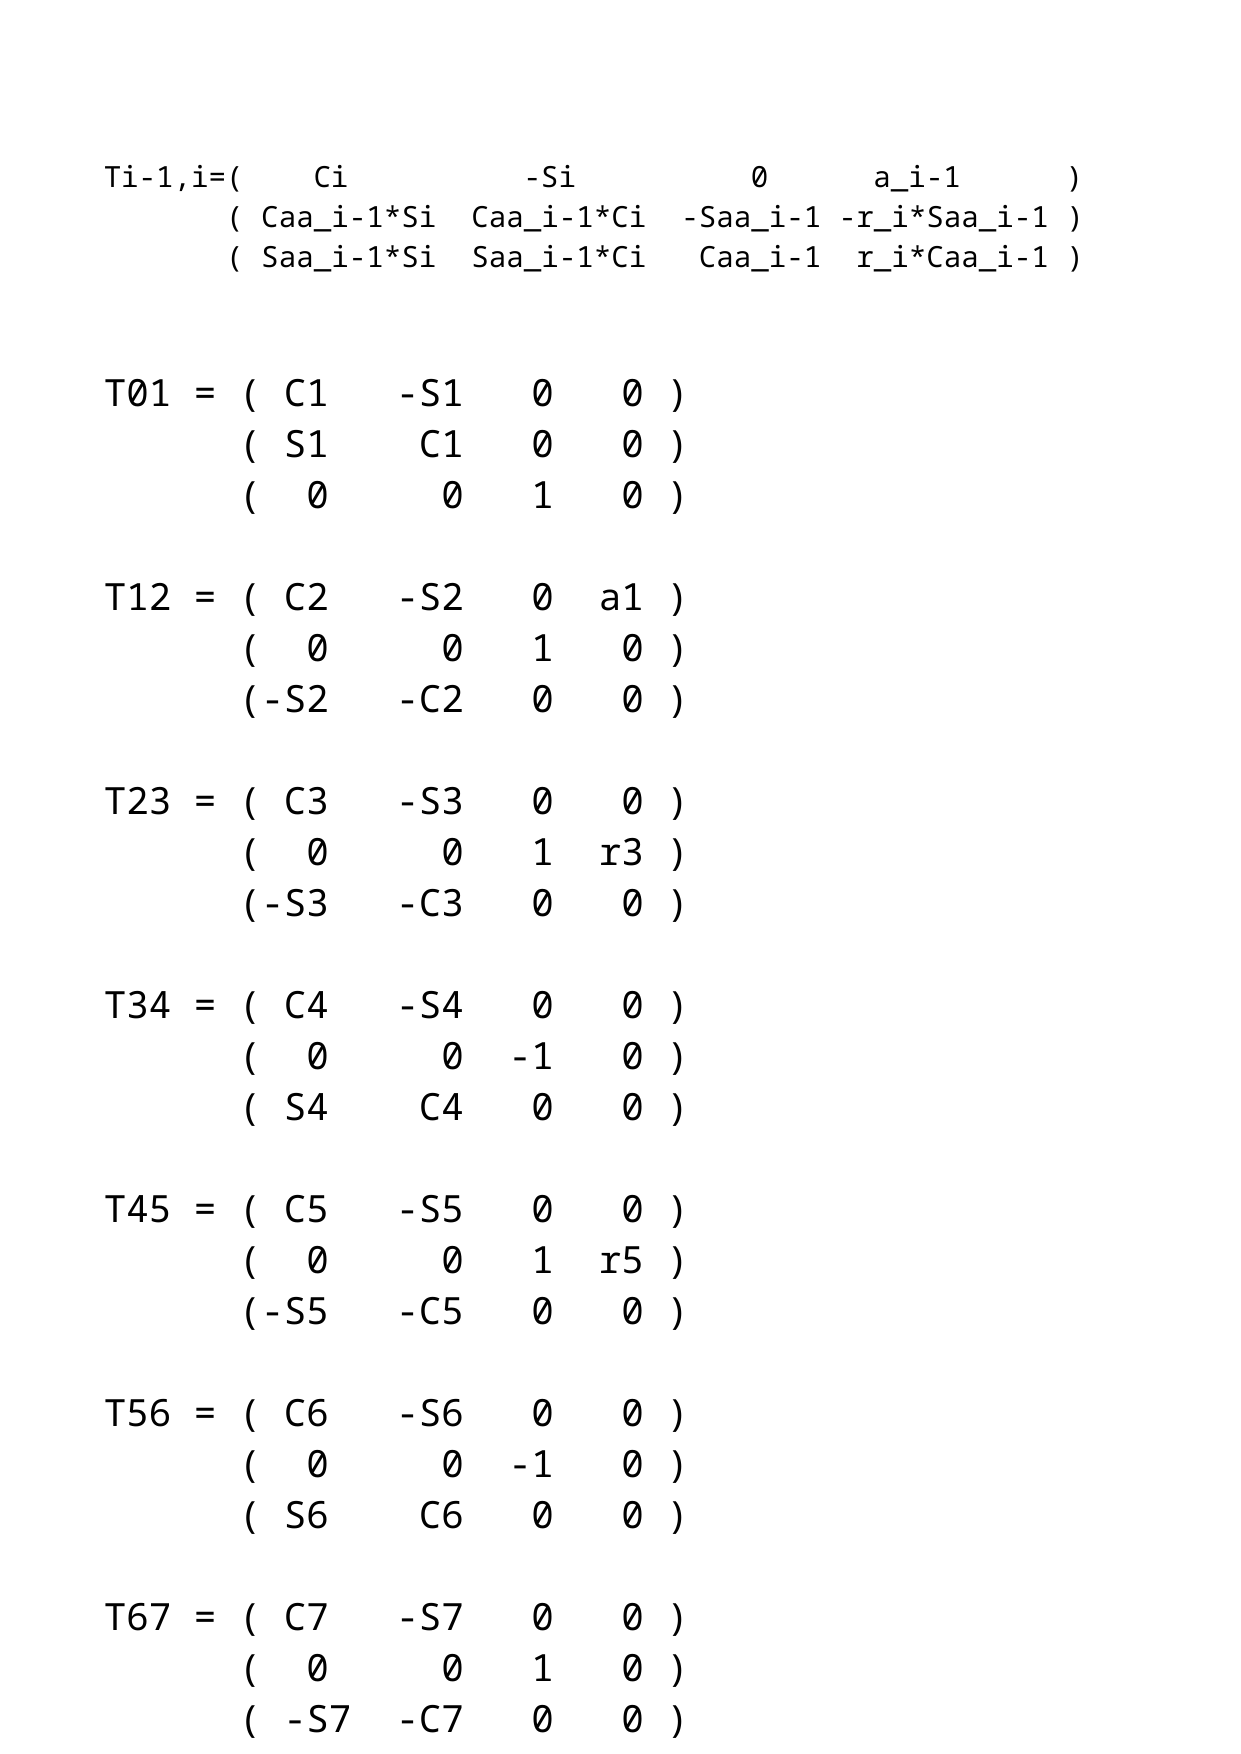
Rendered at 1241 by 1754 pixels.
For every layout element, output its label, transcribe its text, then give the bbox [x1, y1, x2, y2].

text_box Ti-1,i=( Ci -Si 0 a_i-1 ) ( Caa_i-1*Si Caa_i-1*Ci -Saa_i-1 -r_i*Saa_i-1 ) ( Saa_i-1*Si Saa_i-1*Ci Caa_i-1 r_i*Caa_i-1 ) T01 = ( C1 -S1 0 0 ) ( S1 C1 0 0 ) ( 0 0 1 0 ) T12 = ( C2 -S2 0 a1 ) ( 0 0 1 0 ) (-S2 -C2 0 0 ) T23 = ( C3 -S3 0 0 ) ( 0 0 1 r3 ) (-S3 -C3 0 0 ) T34 = ( C4 -S4 0 0 ) ( 0 0 -1 0 ) ( S4 C4 0 0 ) T45 = ( C5 -S5 0 0 ) ( 0 0 1 r5 ) (-S5 -C5 0 0 ) T56 = ( C6 -S6 0 0 ) ( 0 0 -1 0 ) ( S6 C6 0 0 ) T67 = ( C7 -S7 0 0 ) ( 0 0 1 0 ) ( -S7 -C7 0 0 ) [89, 148, 1142, 1540]
